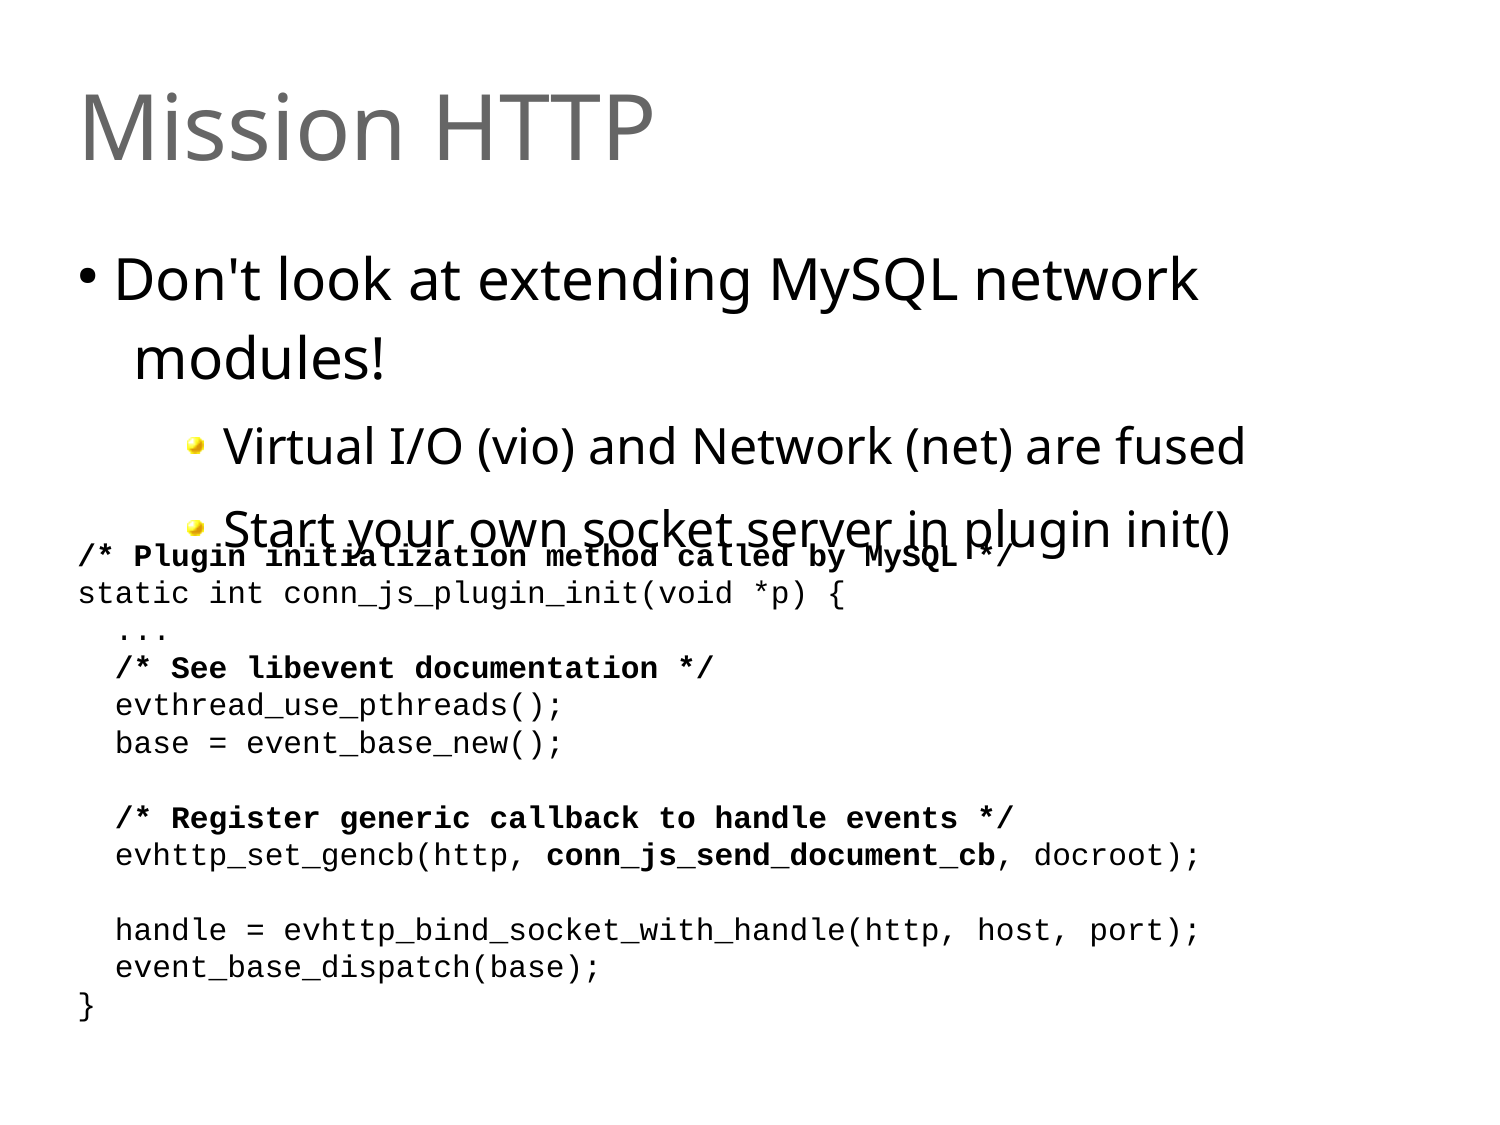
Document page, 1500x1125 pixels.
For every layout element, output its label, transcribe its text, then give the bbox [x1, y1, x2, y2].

list Don't look at extending MySQL network modules! Virtual I/O (vio) and Network (net) are fused Start your own socket server in plugin init() [62, 251, 1438, 527]
text_box /* Plugin initialization method called by MySQL */ static int conn_js_plugin_init(void *p) { ... /* See libevent documentation */ evthread_use_pthreads(); base = event_base_new(); /* Register generic callback to handle events */ evhttp_set_gencb(http, conn_js_send_document_cb, docroot); handle = evhttp_bind_socket_with_handle(http, host, port); event_base_dispatch(base); } [62, 527, 1438, 1029]
title Mission HTTP [62, 0, 1438, 251]
